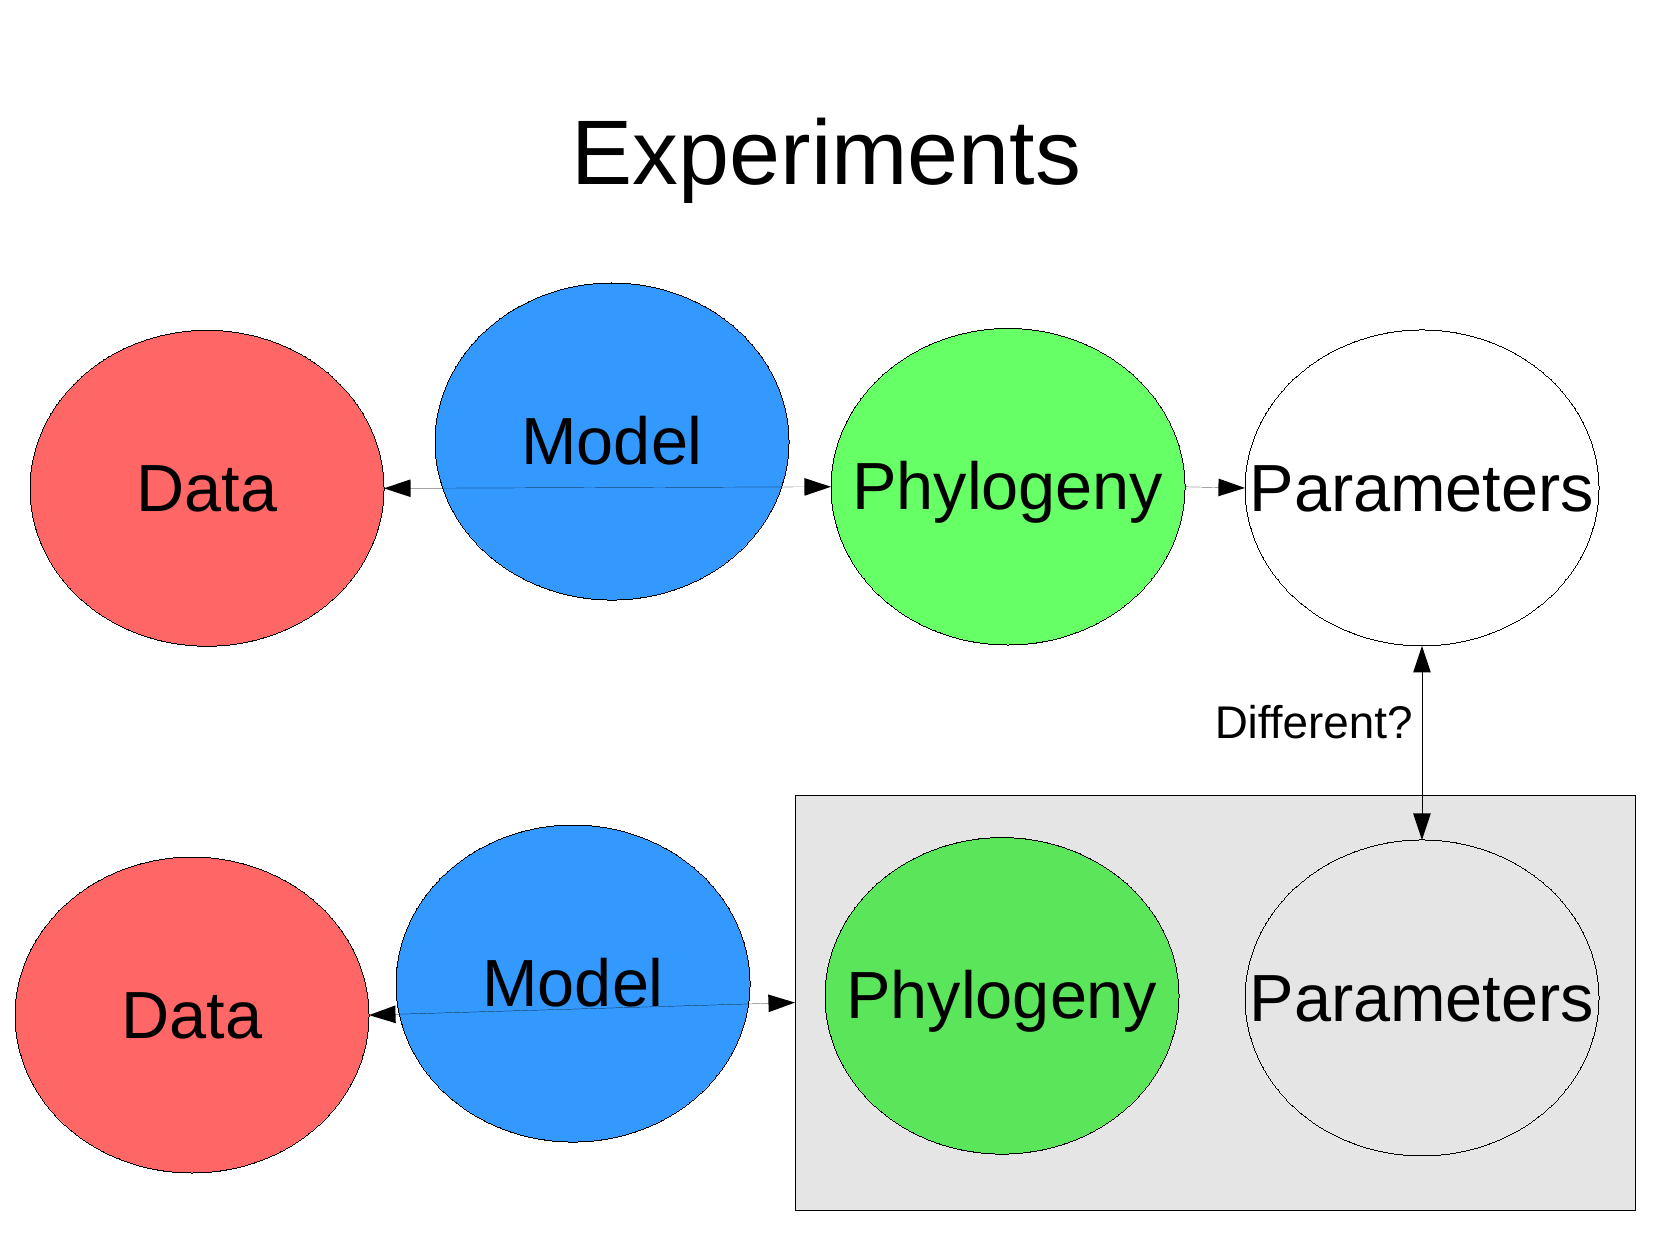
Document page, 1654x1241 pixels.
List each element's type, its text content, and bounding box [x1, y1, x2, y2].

text_box Model [435, 282, 790, 488]
text_box Model [621, 974, 640, 985]
text_box Data [30, 330, 385, 647]
text_box [795, 795, 1636, 1211]
text_box Phylogeny [831, 328, 1186, 646]
text_box Model [396, 825, 751, 1014]
text_box Model [443, 488, 782, 601]
text_box Different? [1200, 690, 1435, 757]
text_box Model [399, 1005, 749, 1143]
title Experiments [82, 49, 1571, 257]
text_box Parameters [1245, 329, 1600, 646]
text_box Data [15, 857, 370, 1174]
